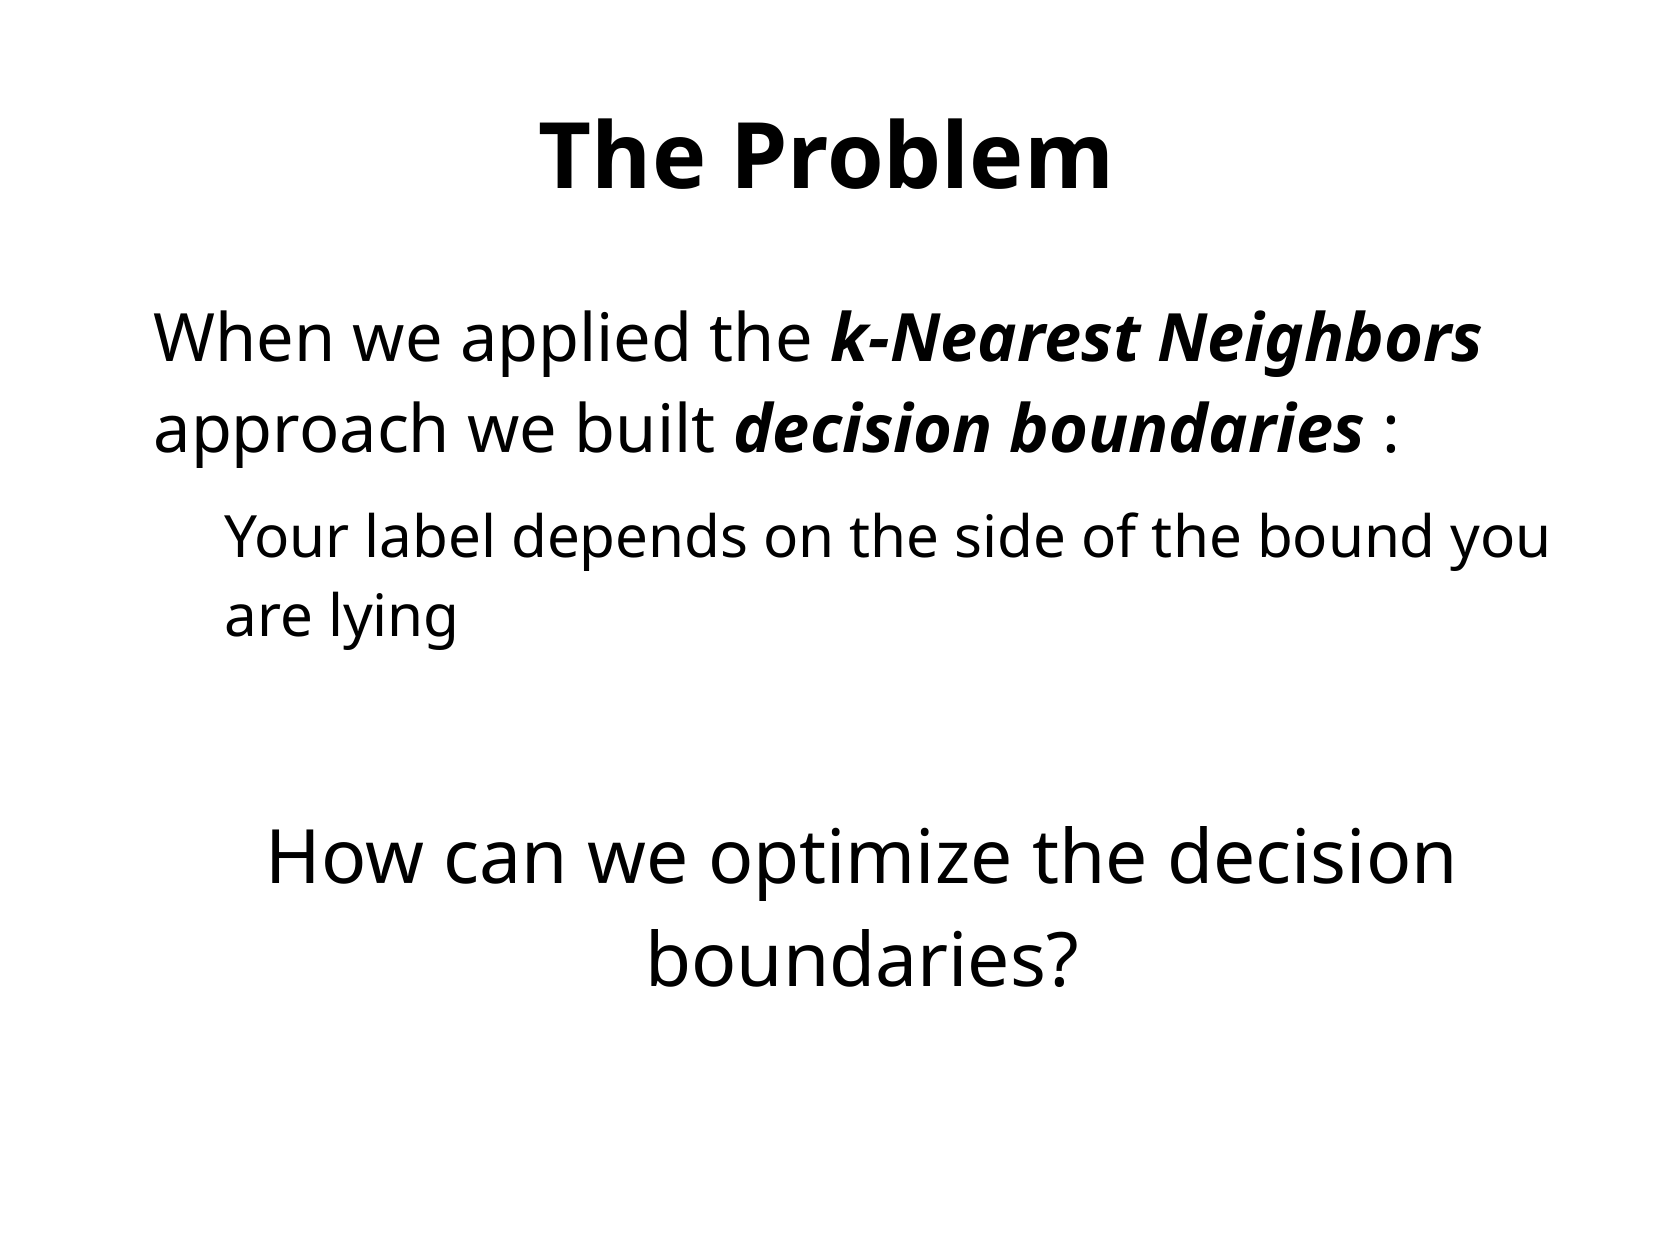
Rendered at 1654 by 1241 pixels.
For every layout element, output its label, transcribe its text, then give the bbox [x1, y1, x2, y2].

title The Problem [82, 49, 1571, 257]
list When we applied the k-Nearest Neighbors approach we built decision boundaries : Your label depends on the side of the bound you are lying How can we optimize the decision boundaries? [82, 290, 1571, 1010]
